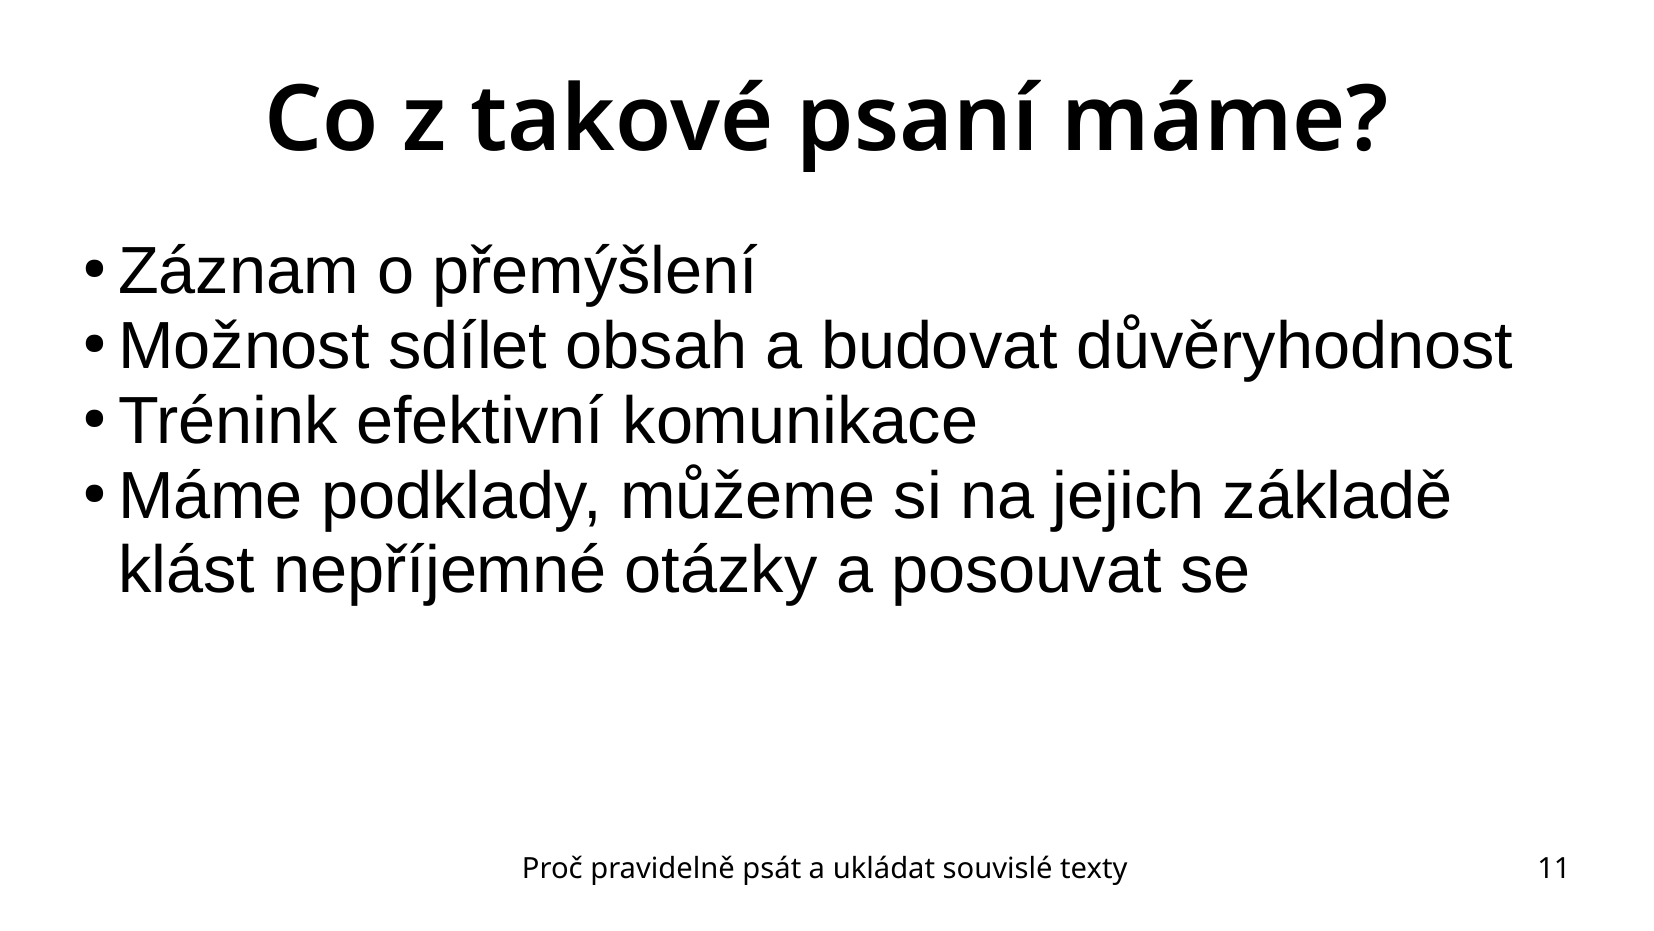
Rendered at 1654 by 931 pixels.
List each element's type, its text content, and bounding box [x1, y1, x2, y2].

title Co z takové psaní máme? [82, 37, 1571, 193]
subtitle Záznam o přemýšlení Možnost sdílet obsah a budovat důvěryhodnost Trénink efektivní komunikace Máme podklady, můžeme si na jejich základě klást nepříjemné otázky a posouvat se [82, 233, 1571, 738]
